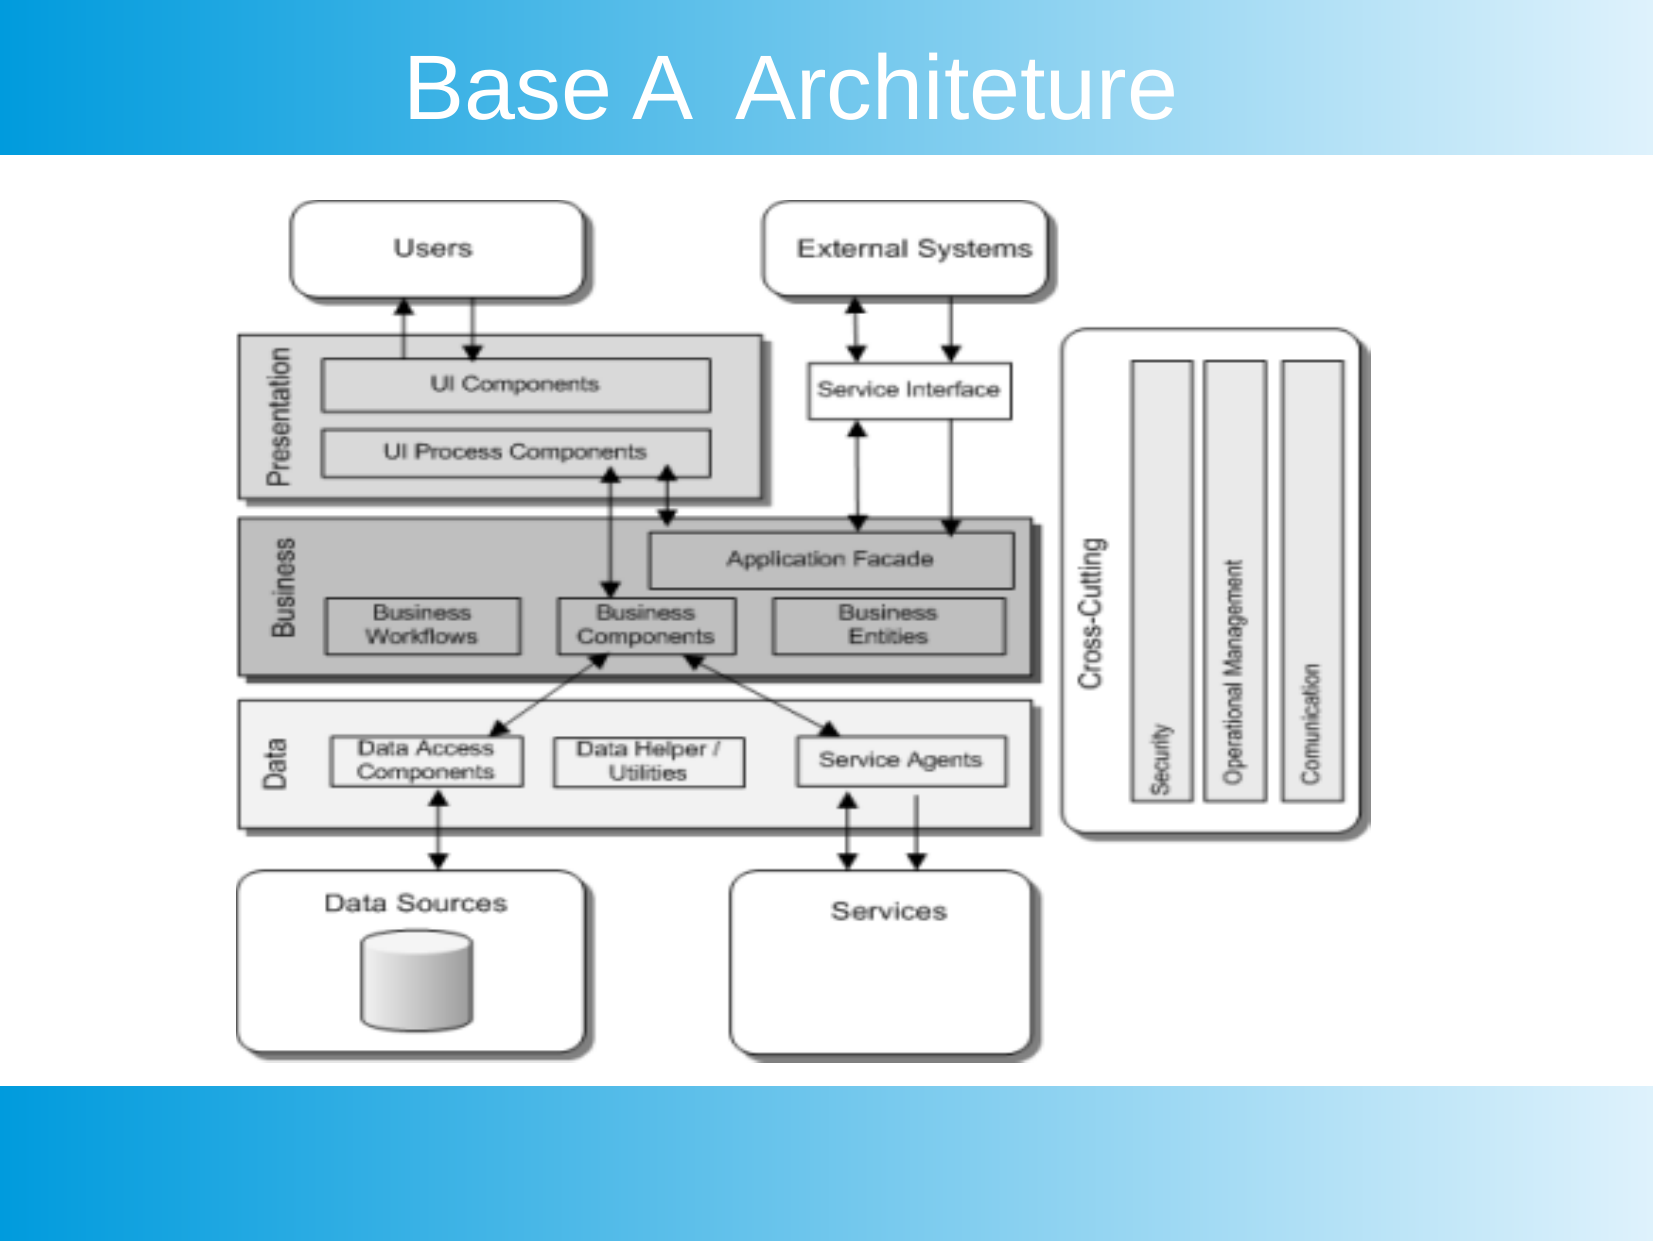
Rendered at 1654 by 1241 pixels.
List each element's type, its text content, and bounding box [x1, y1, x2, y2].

title Base A Architeture [47, 35, 1536, 141]
picture [236, 200, 1371, 1063]
